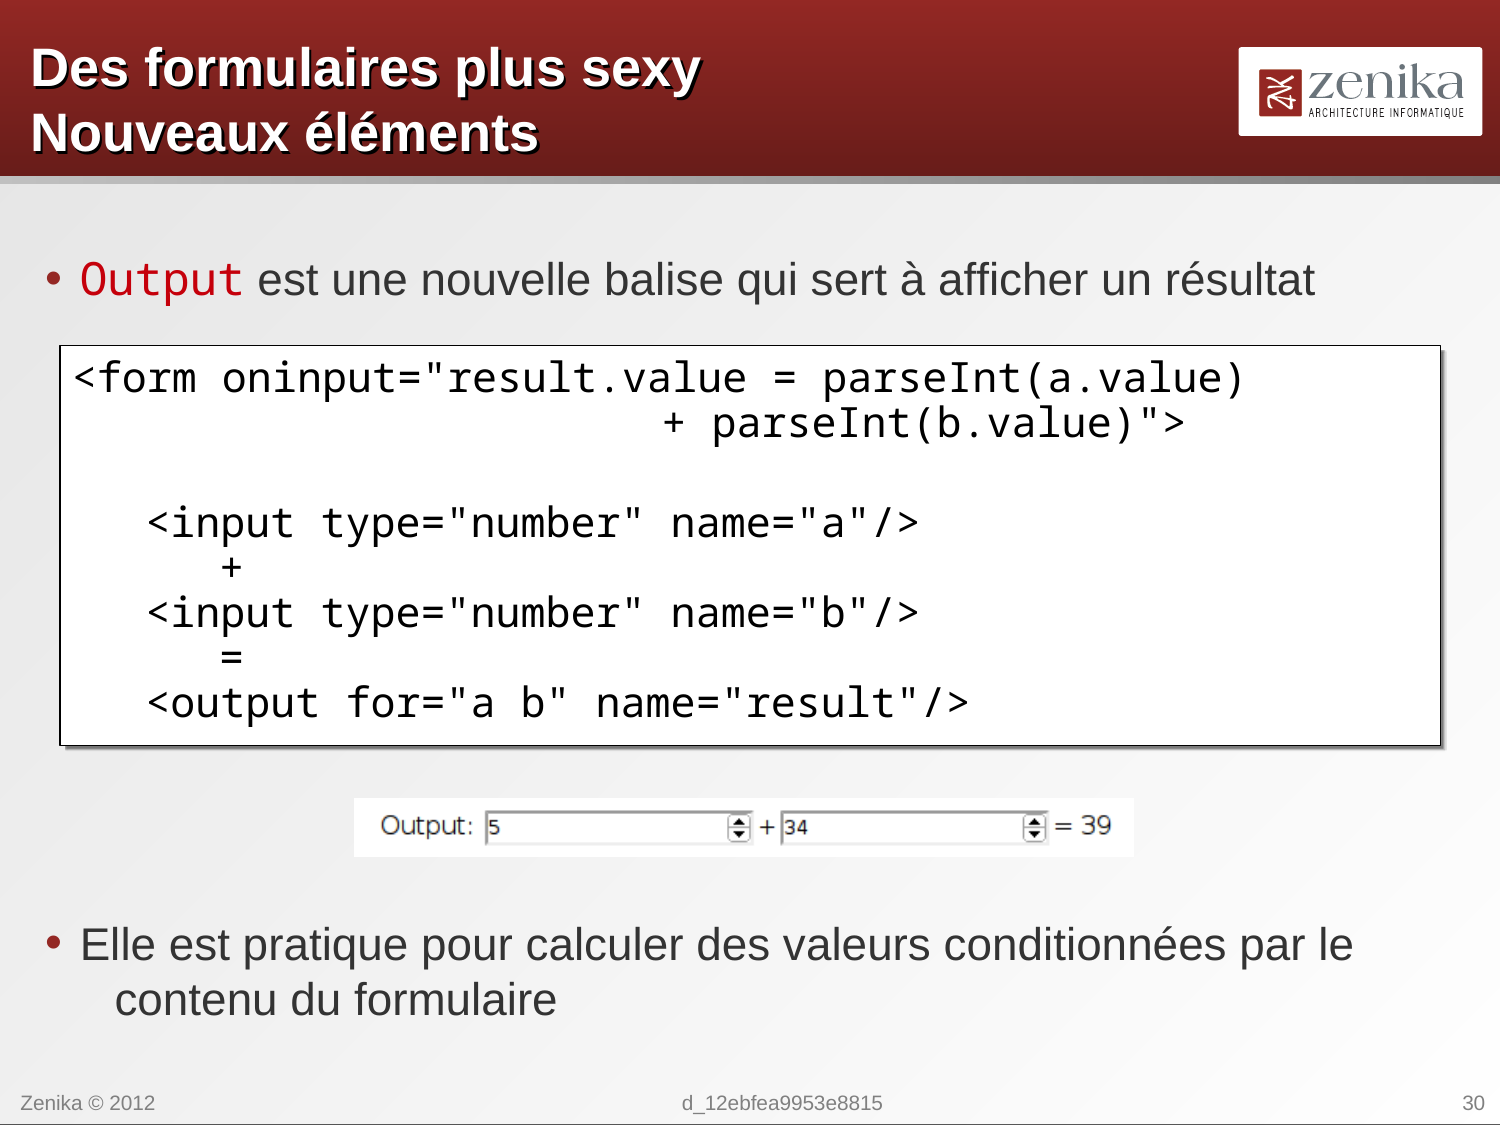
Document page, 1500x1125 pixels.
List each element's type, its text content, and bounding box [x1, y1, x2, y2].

text_box <form oninput="result.value = parseInt(a.value) + parseInt(b.value)"> <input type="number" name="a"/> + <input type="number" name="b"/> = <output for="a b" name="result"/> [60, 345, 1441, 746]
title Des formulaires plus sexy Nouveaux éléments [30, 15, 1155, 180]
picture [354, 798, 1134, 857]
list Output est une nouvelle balise qui sert à afficher un résultat Elle est pratique pour calculer des valeurs conditionnées par le contenu du formulaire [45, 249, 1385, 1079]
picture [1257, 58, 1464, 125]
